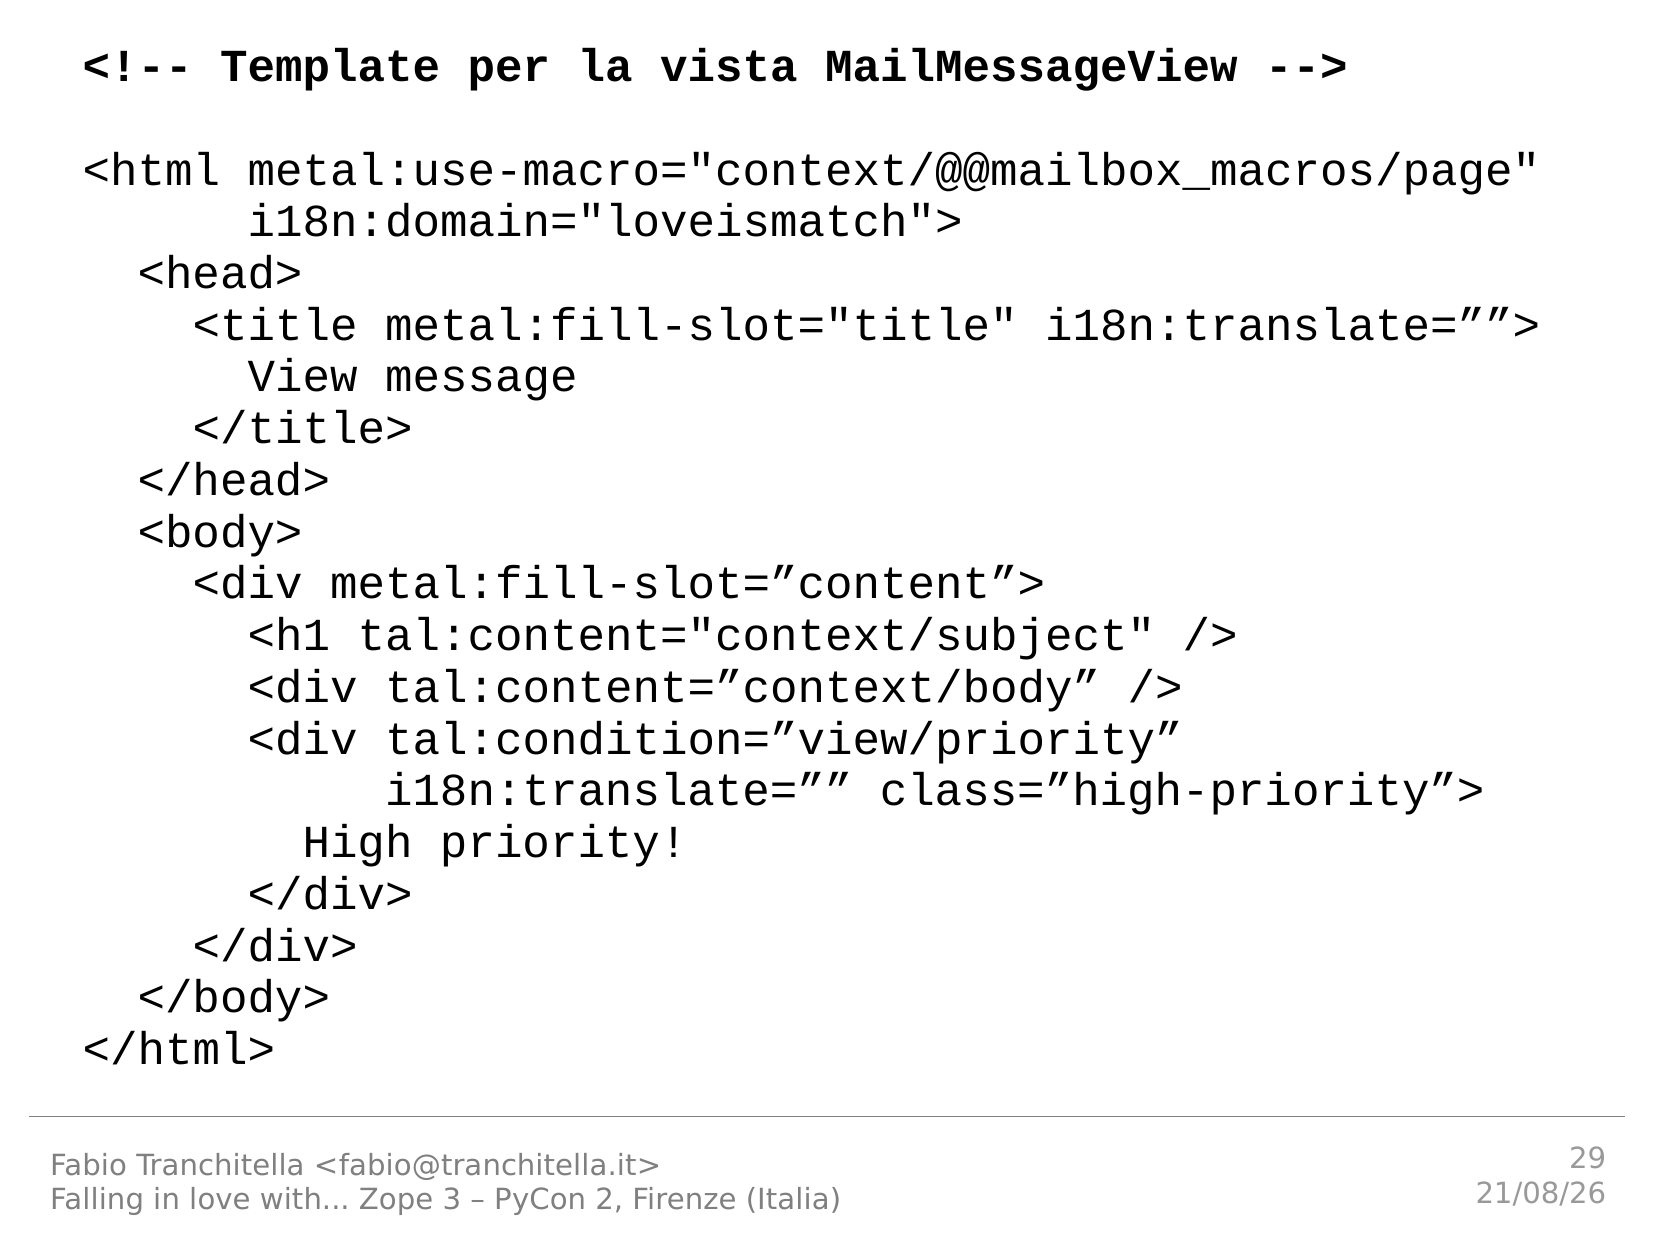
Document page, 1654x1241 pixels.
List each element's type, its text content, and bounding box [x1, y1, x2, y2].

subtitle <!-- Template per la vista MailMessageView --> <html metal:use-macro="context/@@mailbox_macros/page" i18n:domain="loveismatch"> <head> <title metal:fill-slot="title" i18n:translate=””> View message </title> </head> <body> <div metal:fill-slot=”content”> <h1 tal:content="context/subject" /> <div tal:content=”context/body” /> <div tal:condition=”view/priority” i18n:translate=”” class=”high-priority”> High priority! </div> </div> </body> </html> [82, 43, 1571, 1079]
